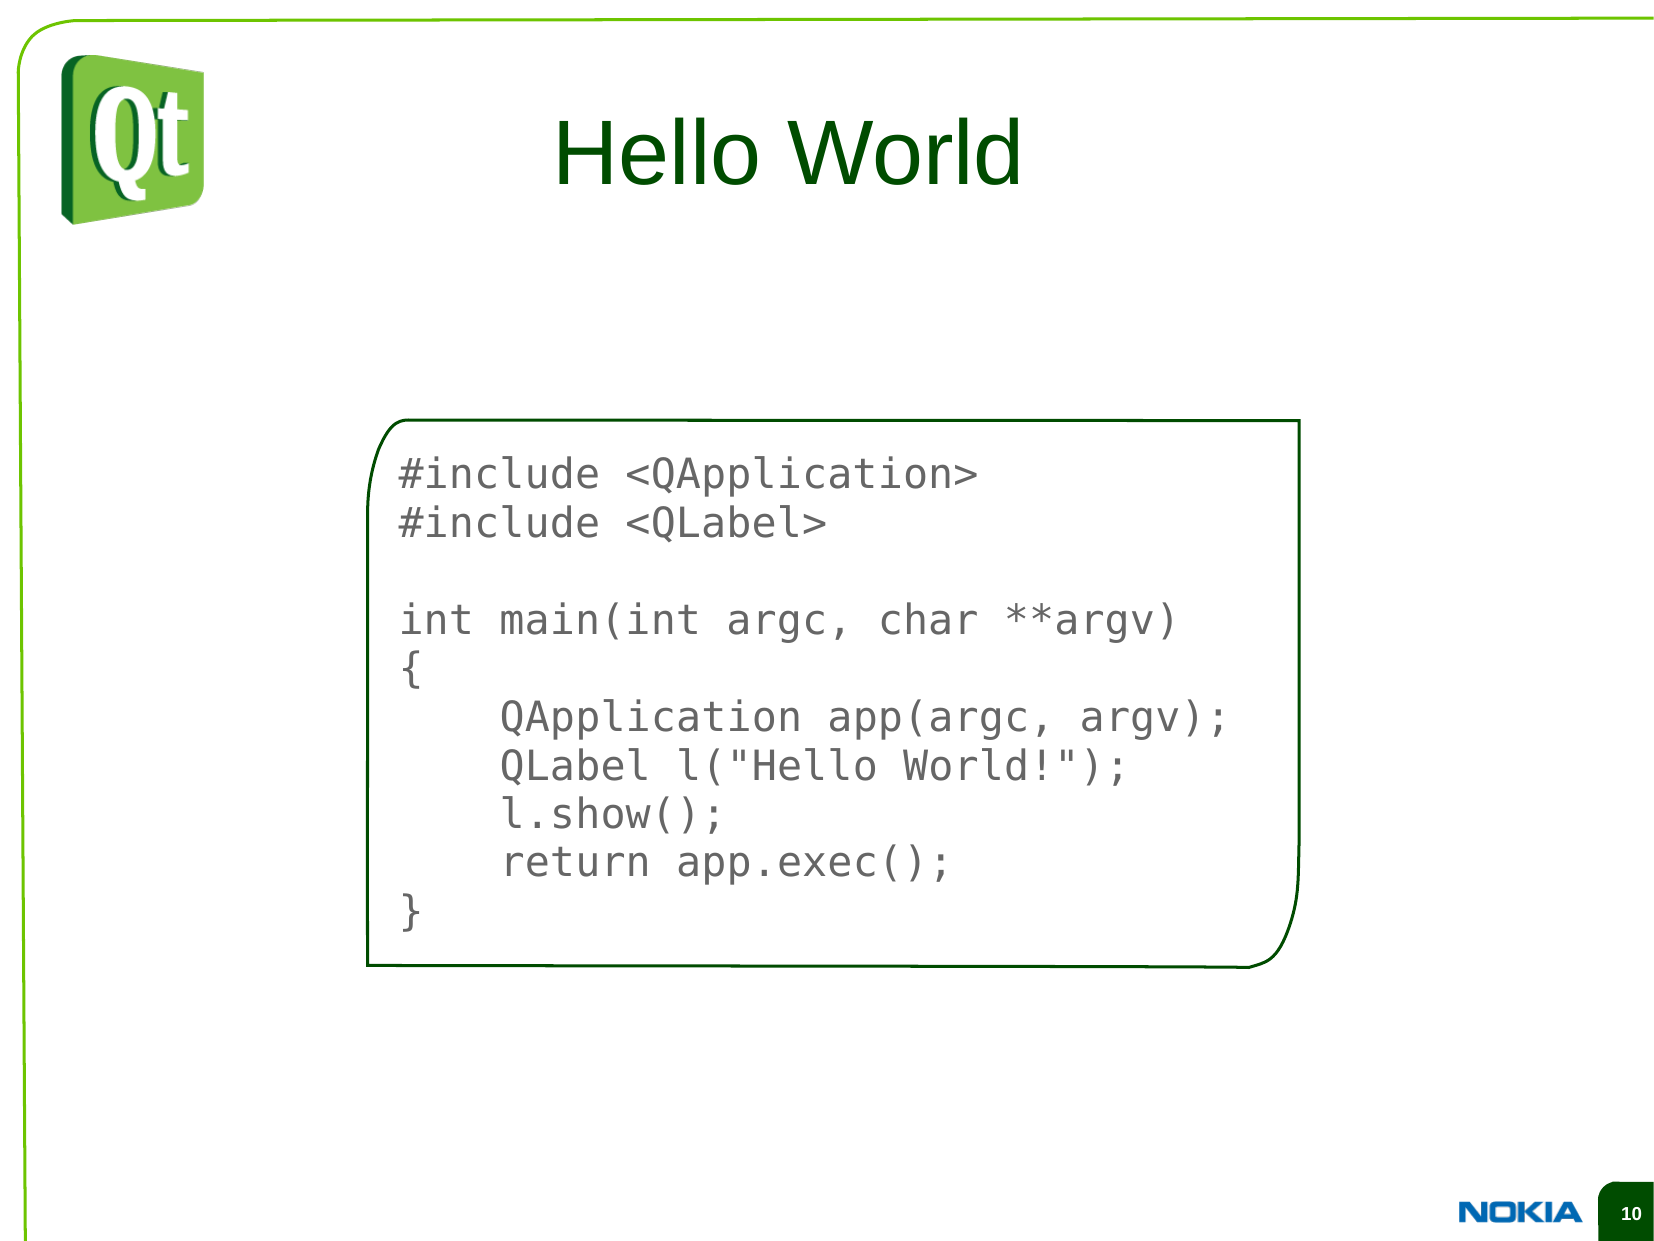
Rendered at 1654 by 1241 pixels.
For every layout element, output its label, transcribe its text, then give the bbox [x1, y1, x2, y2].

text_box #include <QApplication> #include <QLabel> int main(int argc, char **argv) { QApplication app(argc, argv); QLabel l("Hello World!"); l.show(); return app.exec(); } [383, 442, 1297, 943]
picture [61, 55, 204, 225]
picture [1459, 1201, 1583, 1223]
title Hello World [251, 49, 1327, 257]
